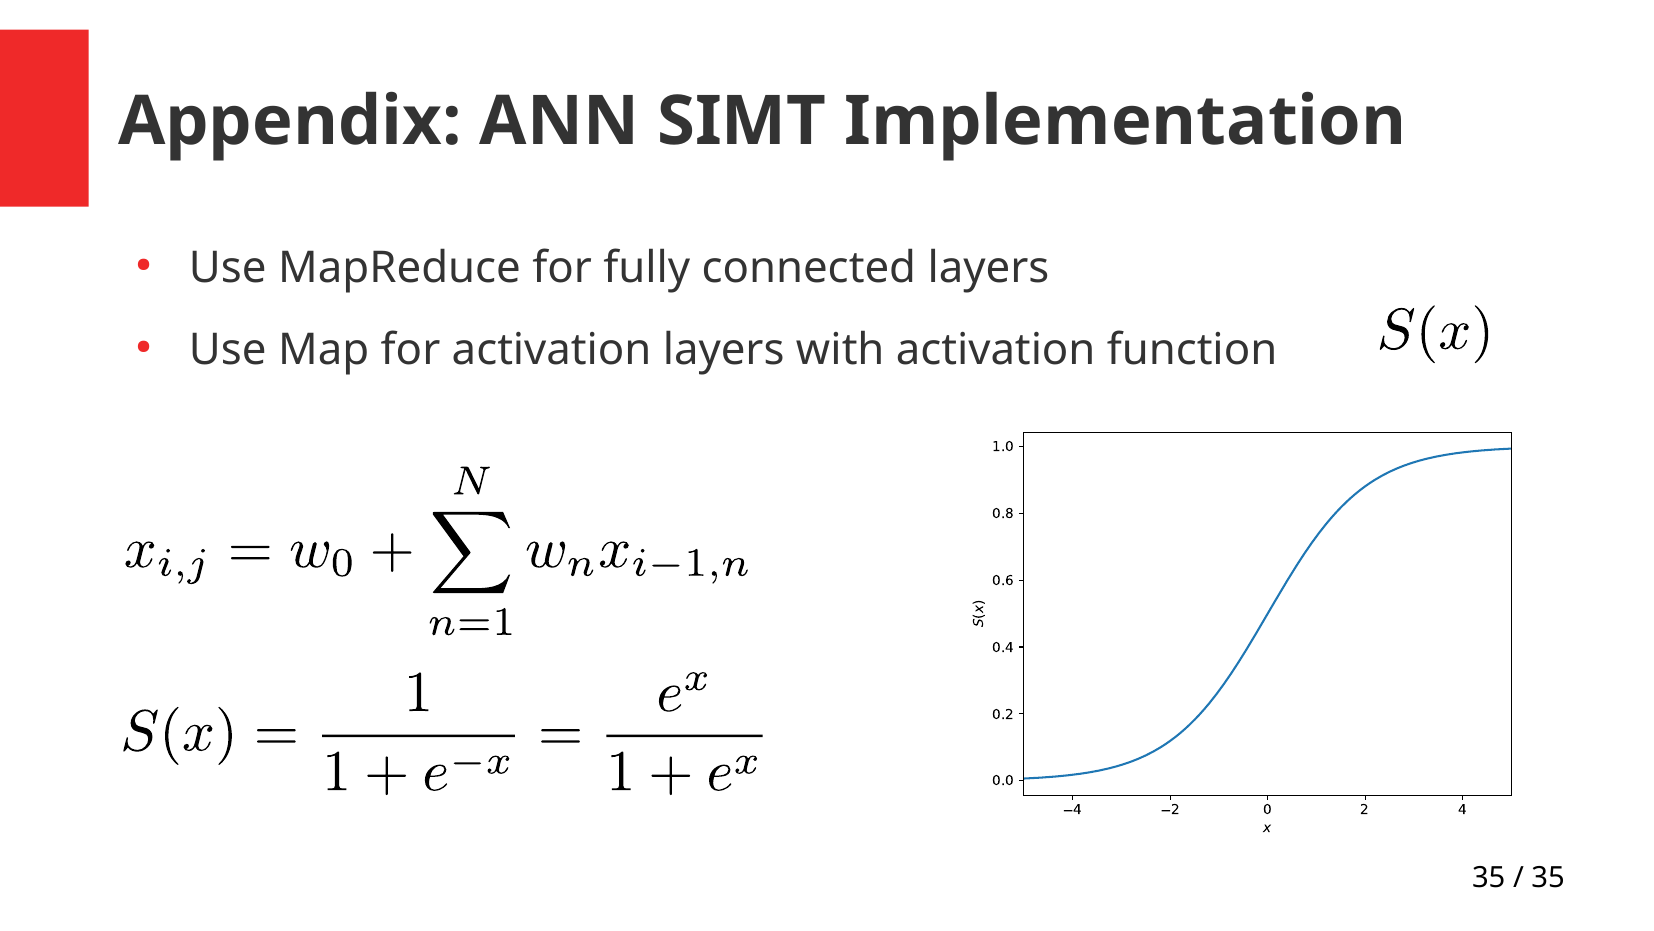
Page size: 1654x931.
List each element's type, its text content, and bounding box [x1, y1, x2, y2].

picture [1376, 305, 1489, 364]
list Use MapReduce for fully connected layers Use Map for activation layers with activation function [118, 236, 1595, 798]
picture [118, 669, 765, 798]
picture [121, 464, 751, 638]
picture [945, 798, 1576, 847]
title Appendix: ANN SIMT Implementation [118, 29, 1595, 207]
